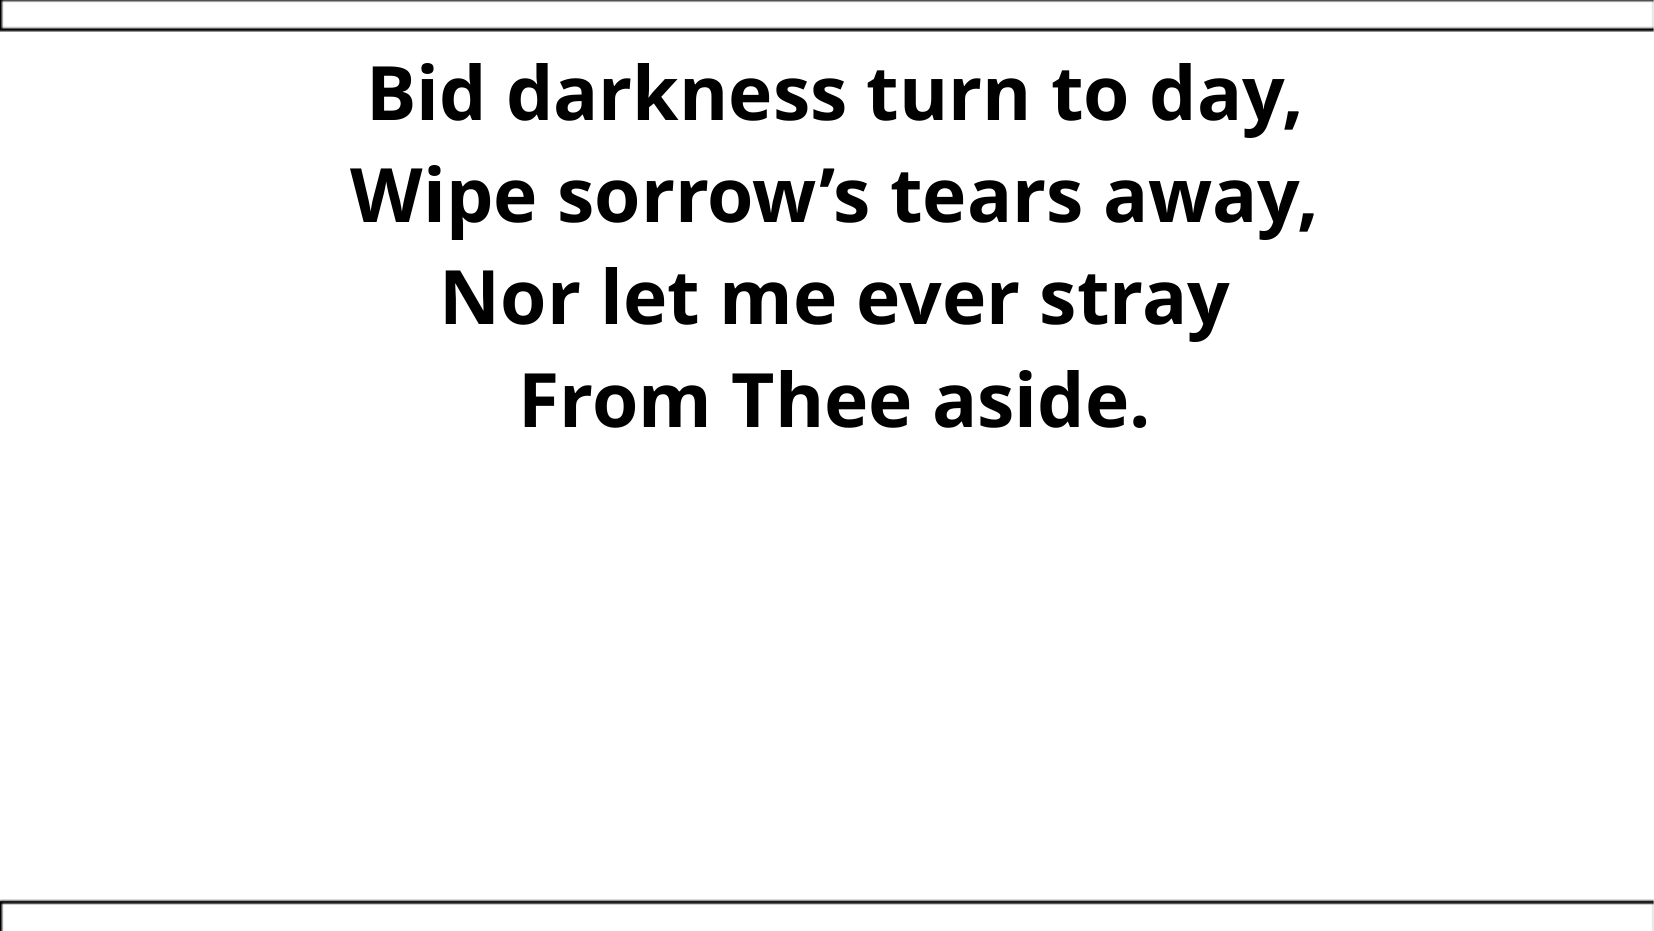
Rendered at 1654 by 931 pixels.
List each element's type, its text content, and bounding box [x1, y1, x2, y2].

text_box Bid darkness turn to day, Wipe sorrow’s tears away, Nor let me ever stray From Thee aside. [77, 32, 1593, 447]
picture [0, 0, 1654, 931]
